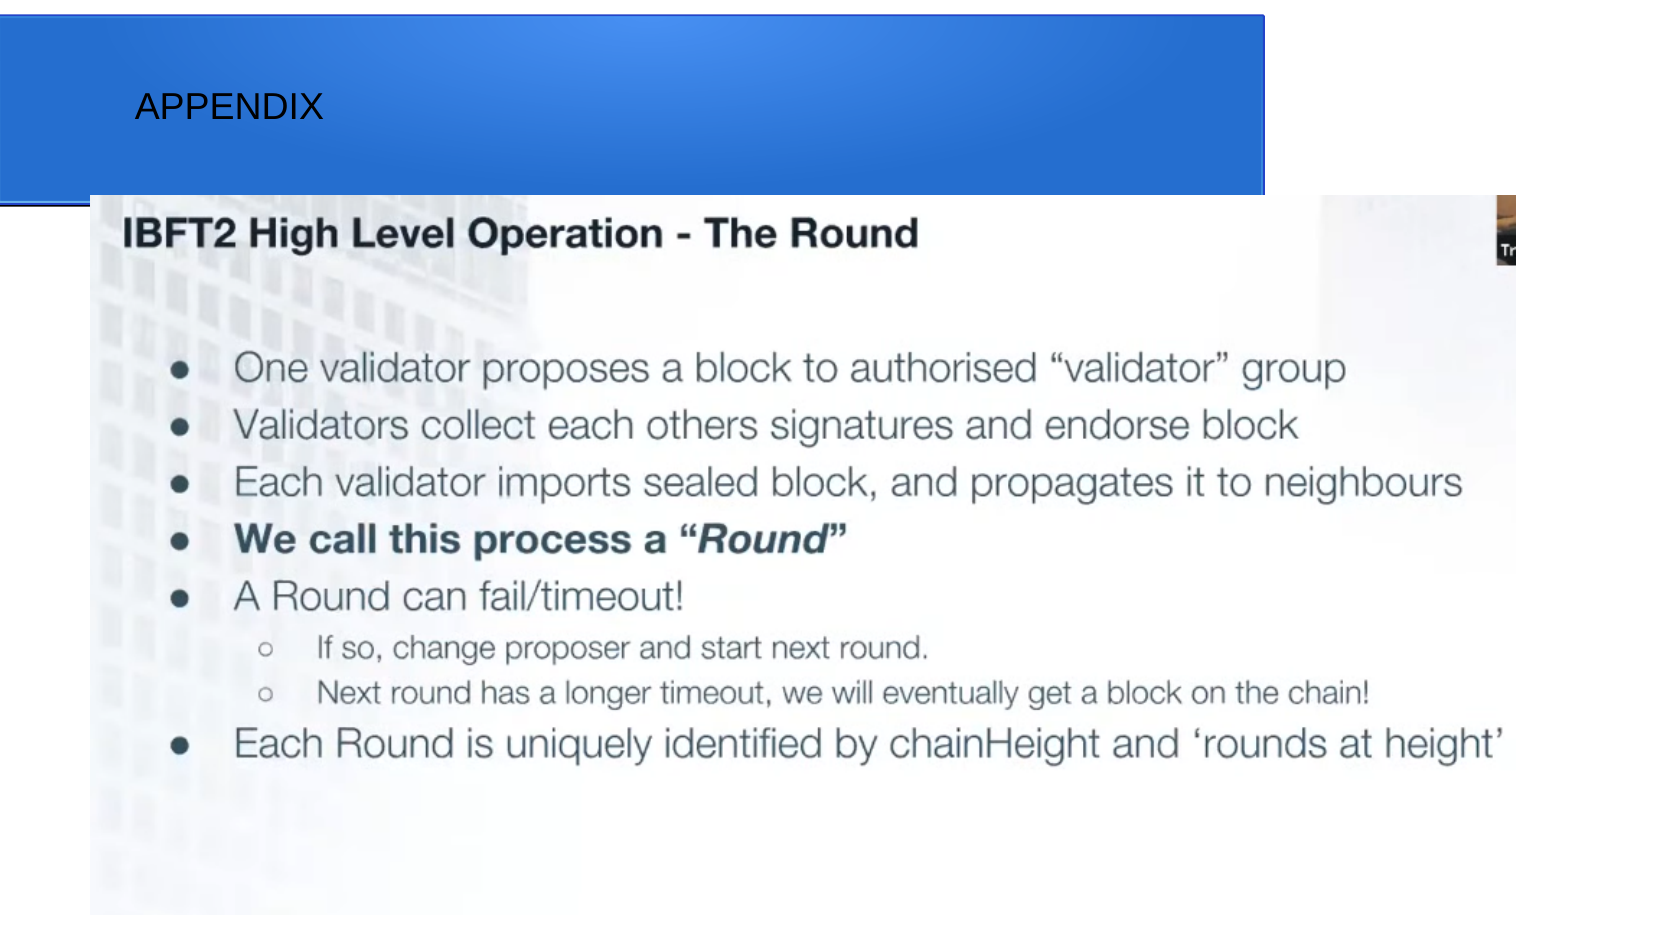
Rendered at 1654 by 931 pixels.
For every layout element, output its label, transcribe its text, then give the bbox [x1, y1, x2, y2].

text_box APPENDIX [120, 78, 552, 181]
picture [90, 195, 1516, 916]
